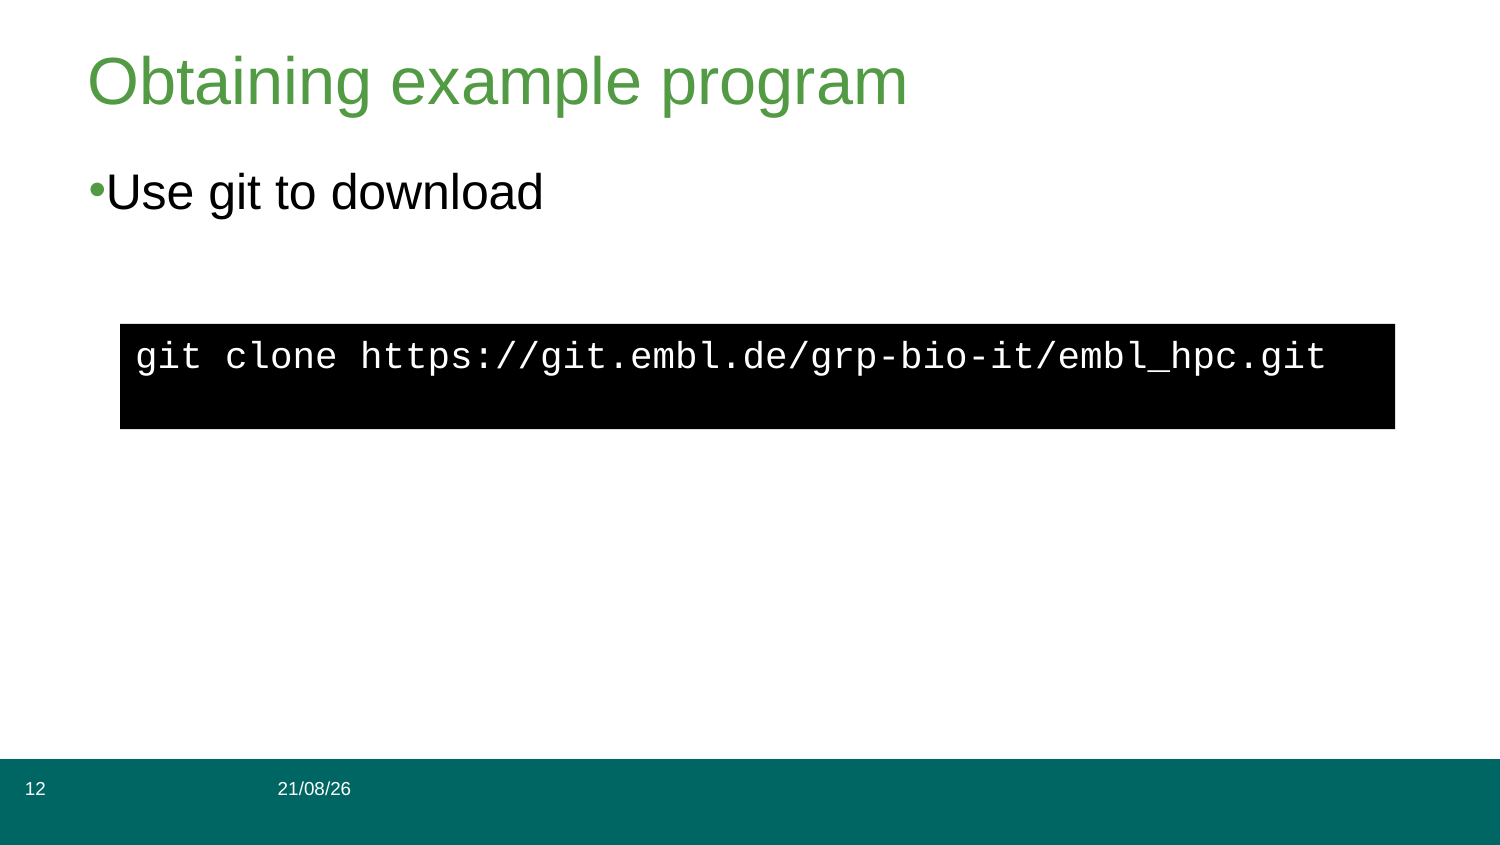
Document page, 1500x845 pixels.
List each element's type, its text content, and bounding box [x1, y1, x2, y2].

title Obtaining example program [87, 37, 1426, 132]
text_box 19/03/19 [277, 776, 553, 799]
list Use git to download [88, 159, 1427, 220]
text_box git clone https://git.embl.de/grp-bio-it/embl_hpc.git [120, 323, 1396, 430]
text_box <number> [24, 776, 76, 799]
